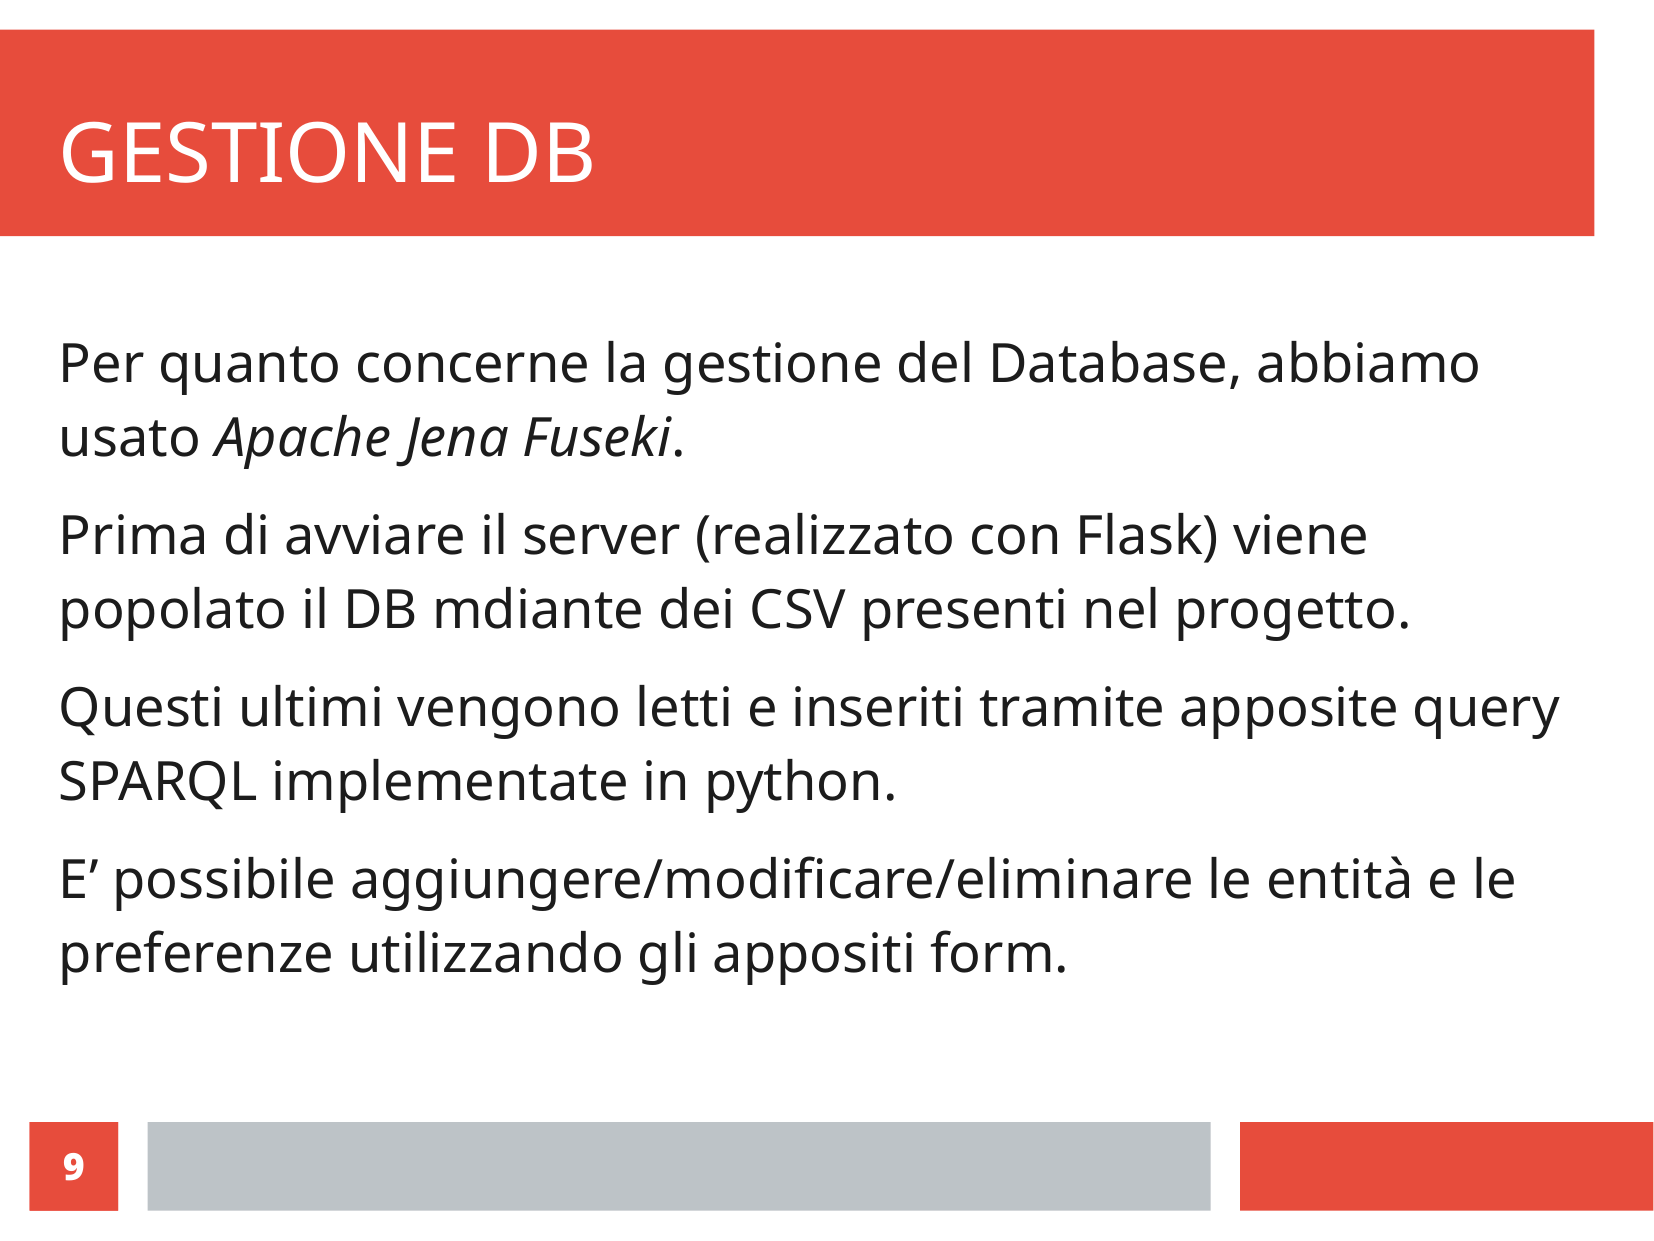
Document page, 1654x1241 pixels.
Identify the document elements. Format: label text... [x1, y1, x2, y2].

title GESTIONE DB [59, 59, 1595, 207]
list Per quanto concerne la gestione del Database, abbiamo usato Apache Jena Fuseki. Prima di avviare il server (realizzato con Flask) viene popolato il DB mdiante dei CSV presenti nel progetto. Questi ultimi vengono letti e inseriti tramite apposite query SPARQL implementate in python. E’ possibile aggiungere/modificare/eliminare le entità e le preferenze utilizzando gli appositi form. [59, 324, 1565, 1093]
